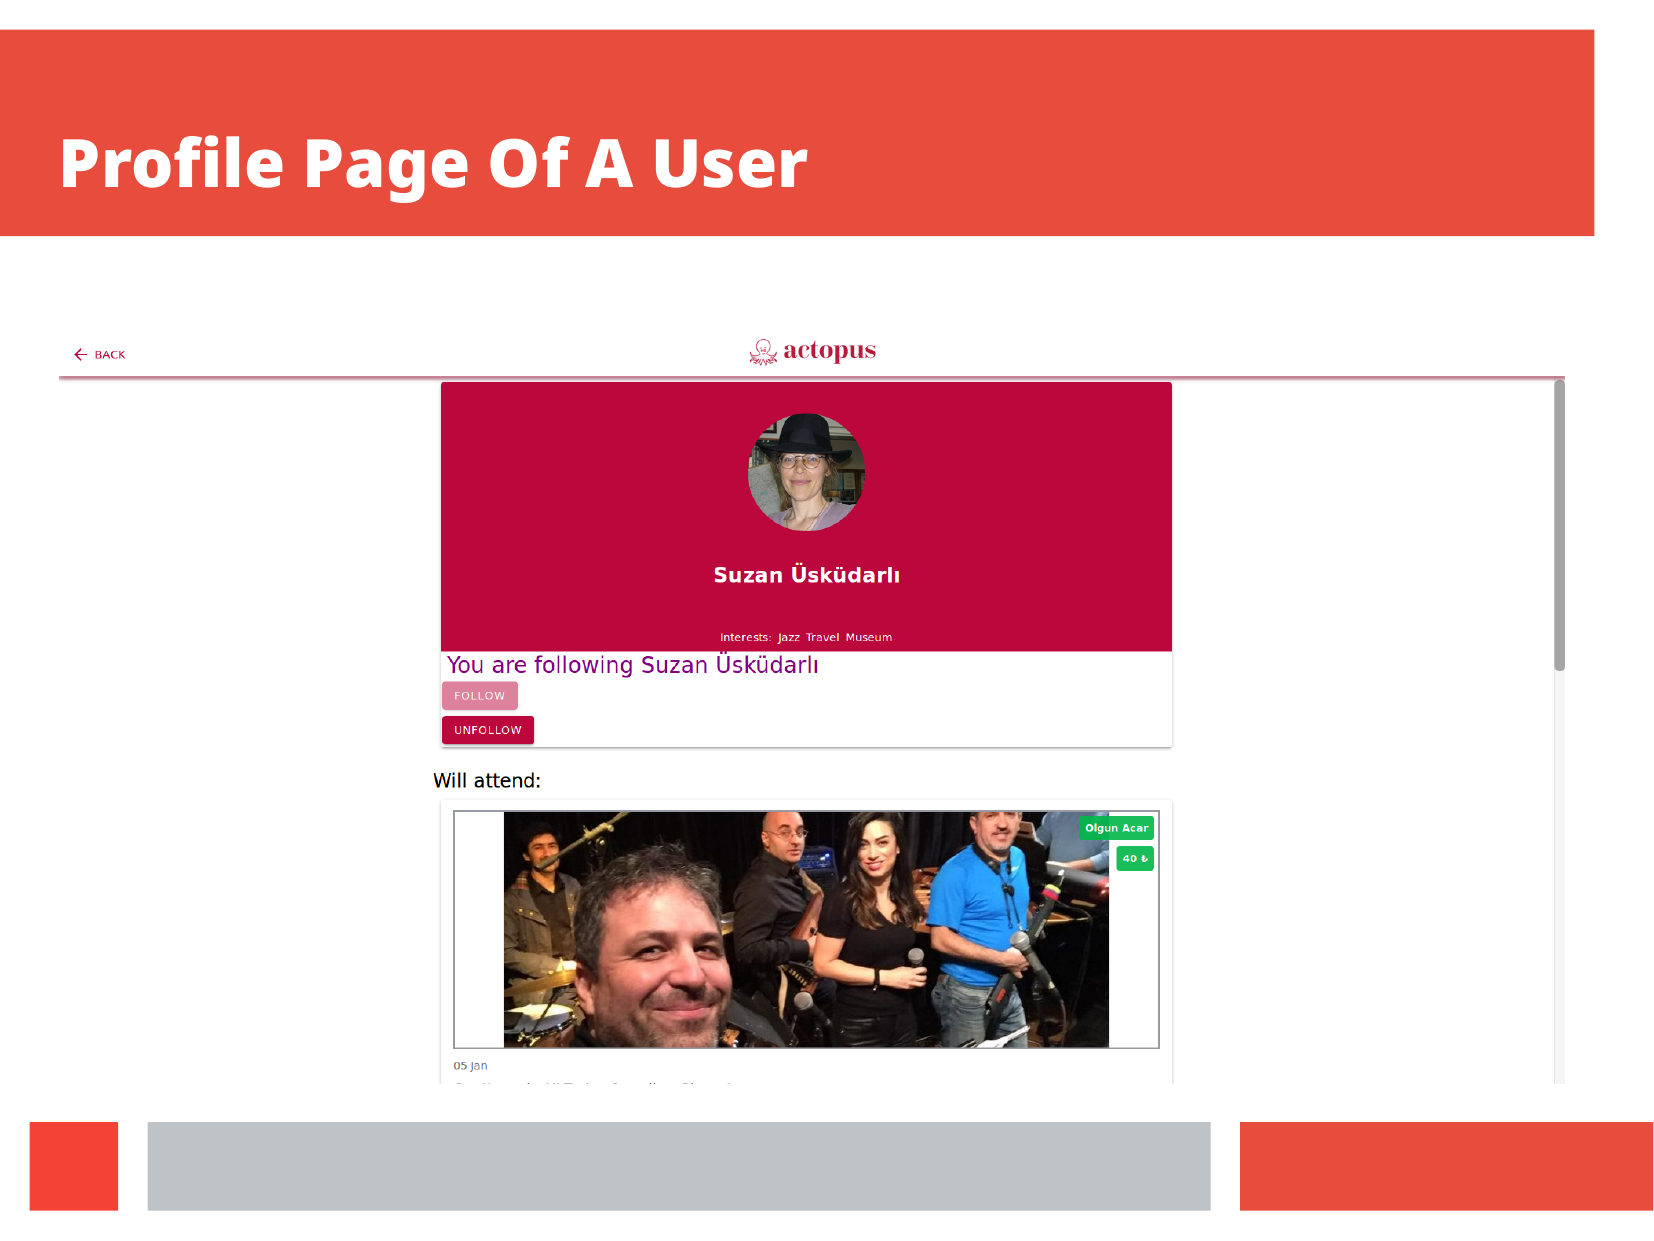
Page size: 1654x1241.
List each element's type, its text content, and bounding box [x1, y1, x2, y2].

picture [59, 333, 1565, 1084]
title Profile Page Of A User [59, 59, 1595, 207]
